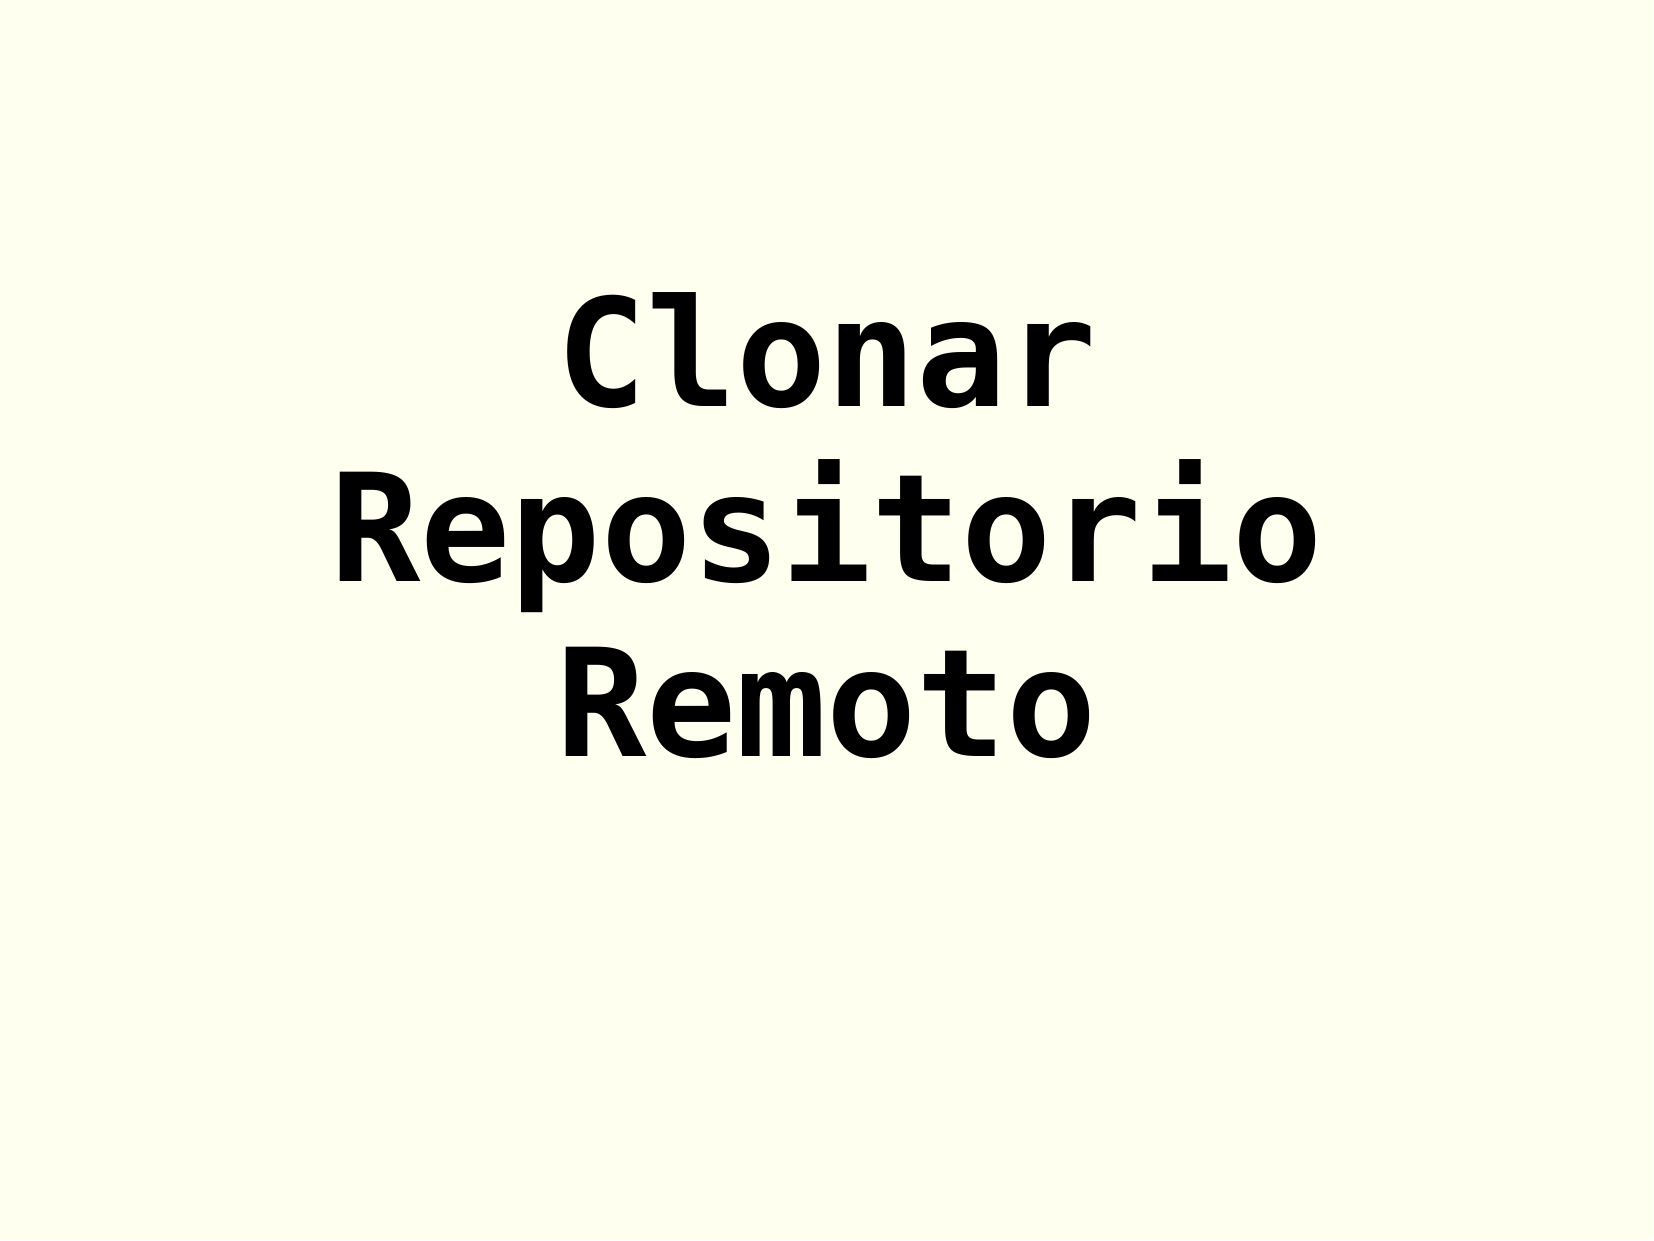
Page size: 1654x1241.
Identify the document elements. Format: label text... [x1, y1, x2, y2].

subtitle Clonar Repositorio Remoto [82, 49, 1571, 1010]
